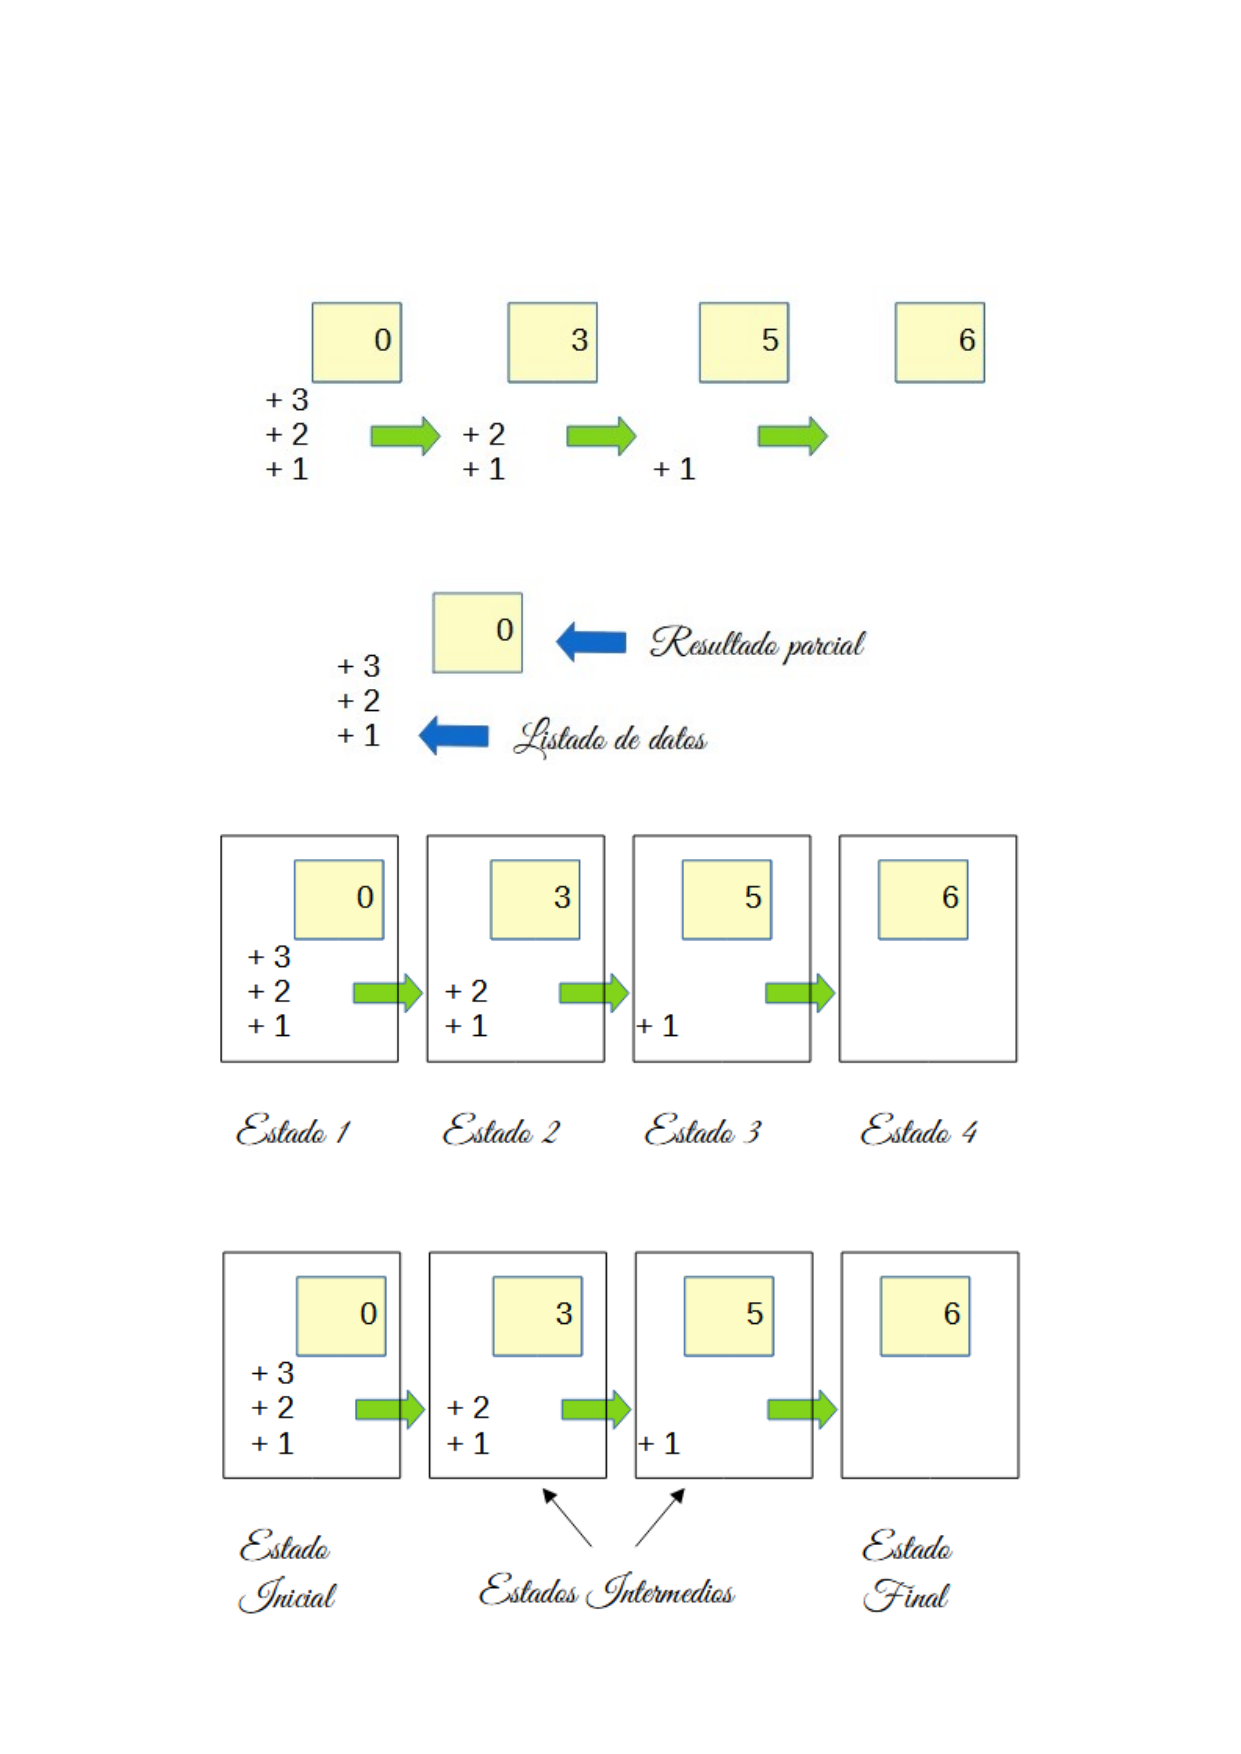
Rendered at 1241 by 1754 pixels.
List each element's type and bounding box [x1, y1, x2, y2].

picture [318, 578, 888, 765]
picture [207, 1237, 1036, 1621]
picture [205, 822, 1022, 1154]
picture [248, 285, 998, 497]
